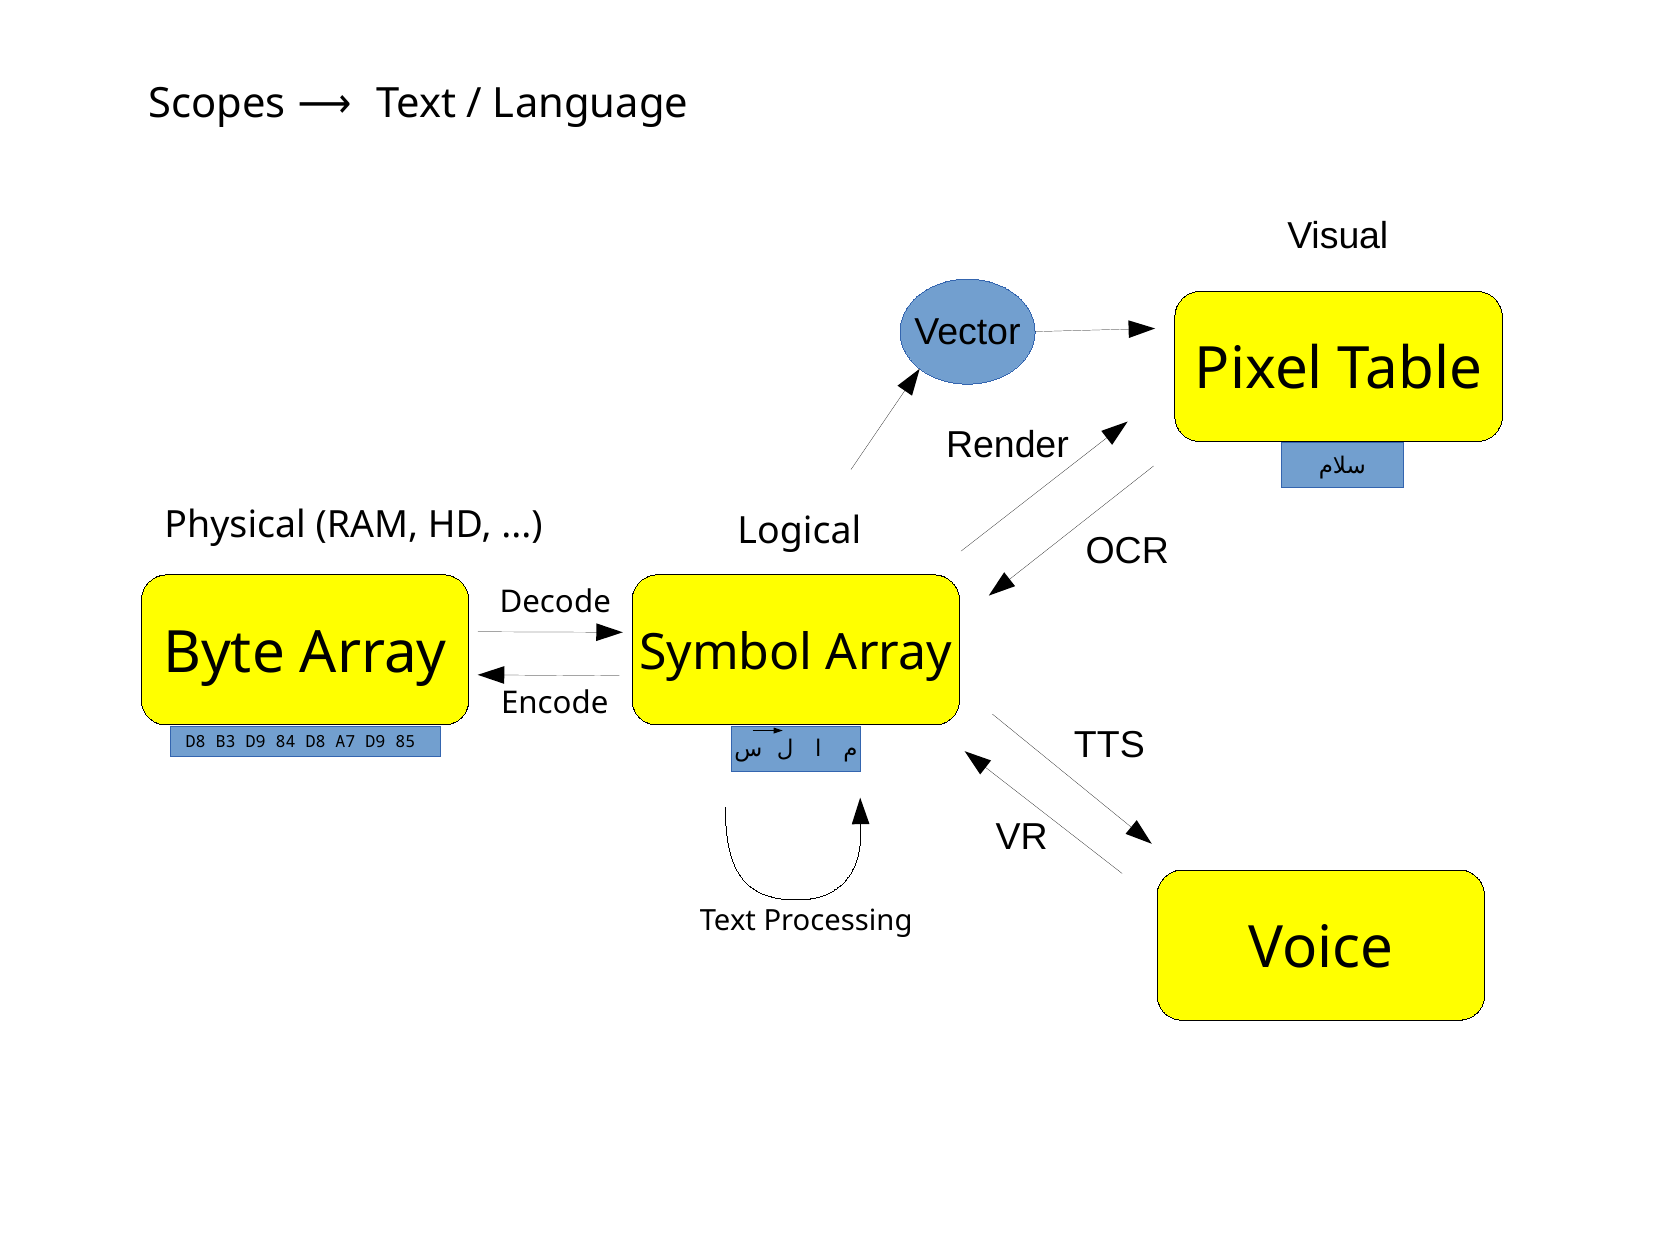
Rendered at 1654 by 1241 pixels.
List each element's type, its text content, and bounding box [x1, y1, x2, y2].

text_box Symbol Array [632, 574, 960, 725]
text_box سلام [1281, 442, 1404, 488]
text_box Scopes ⟶ Text / Language [133, 65, 664, 169]
text_box Decode [484, 571, 633, 638]
text_box Voice [1157, 870, 1485, 1021]
text_box VR [980, 808, 1063, 866]
text_box Text Processing [685, 891, 910, 955]
text_box Encode [467, 672, 643, 741]
text_box Byte Array [141, 574, 469, 725]
text_box Vector [900, 279, 1036, 385]
text_box Render [931, 416, 1084, 474]
text_box TTS [1059, 715, 1160, 773]
text_box Logical [722, 496, 865, 573]
text_box Pixel Table [1174, 291, 1503, 442]
text_box م ا ل س [731, 726, 861, 772]
text_box Visual [1272, 207, 1404, 284]
text_box D8 B3 D9 84 D8 A7 D9 85 [170, 726, 441, 757]
text_box Physical (RAM, HD, ...) [149, 490, 506, 567]
text_box OCR [1070, 521, 1184, 579]
